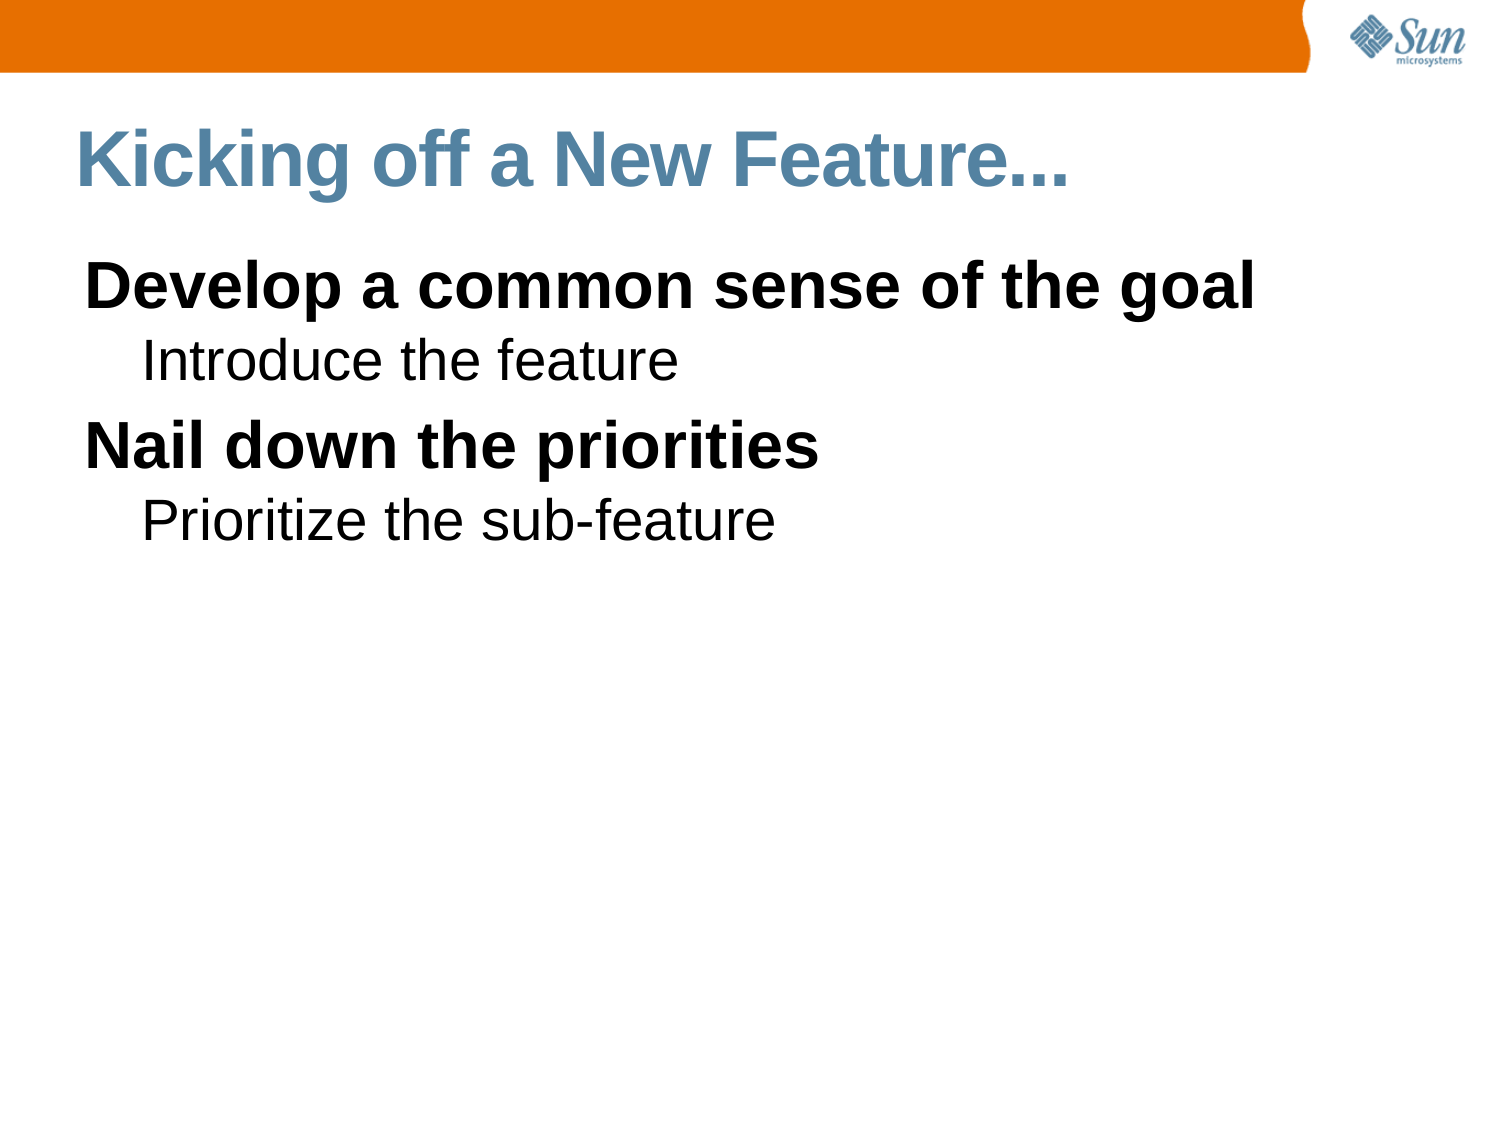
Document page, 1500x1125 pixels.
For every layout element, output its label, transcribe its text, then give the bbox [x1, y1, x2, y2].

title Kicking off a New Feature... [75, 122, 1438, 228]
list Develop a common sense of the goal Introduce the feature Nail down the priorities Prioritize the sub-feature [64, 257, 1402, 1017]
picture [0, 0, 1500, 75]
